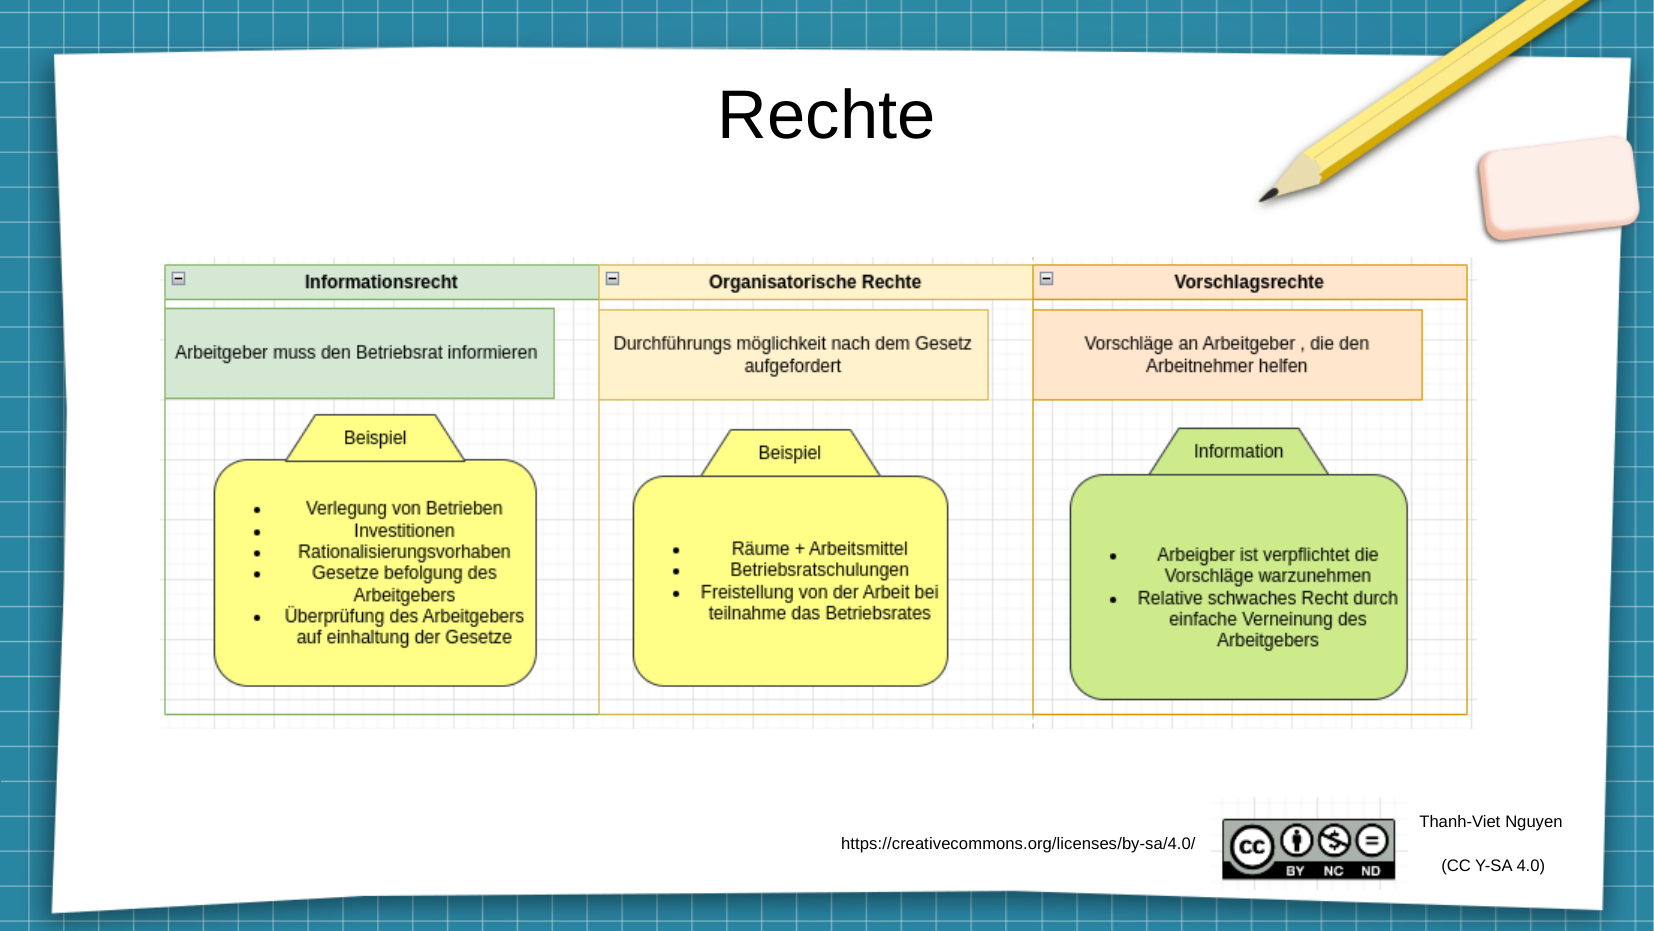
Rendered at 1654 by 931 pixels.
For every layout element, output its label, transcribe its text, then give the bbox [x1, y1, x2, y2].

text_box https://creativecommons.org/licenses/by-sa/4.0/ [797, 826, 1241, 865]
title Rechte [82, 37, 1571, 193]
picture [0, 0, 1654, 931]
text_box Thanh-Viet Nguyen (CC Y-SA 4.0) [1387, 804, 1595, 890]
